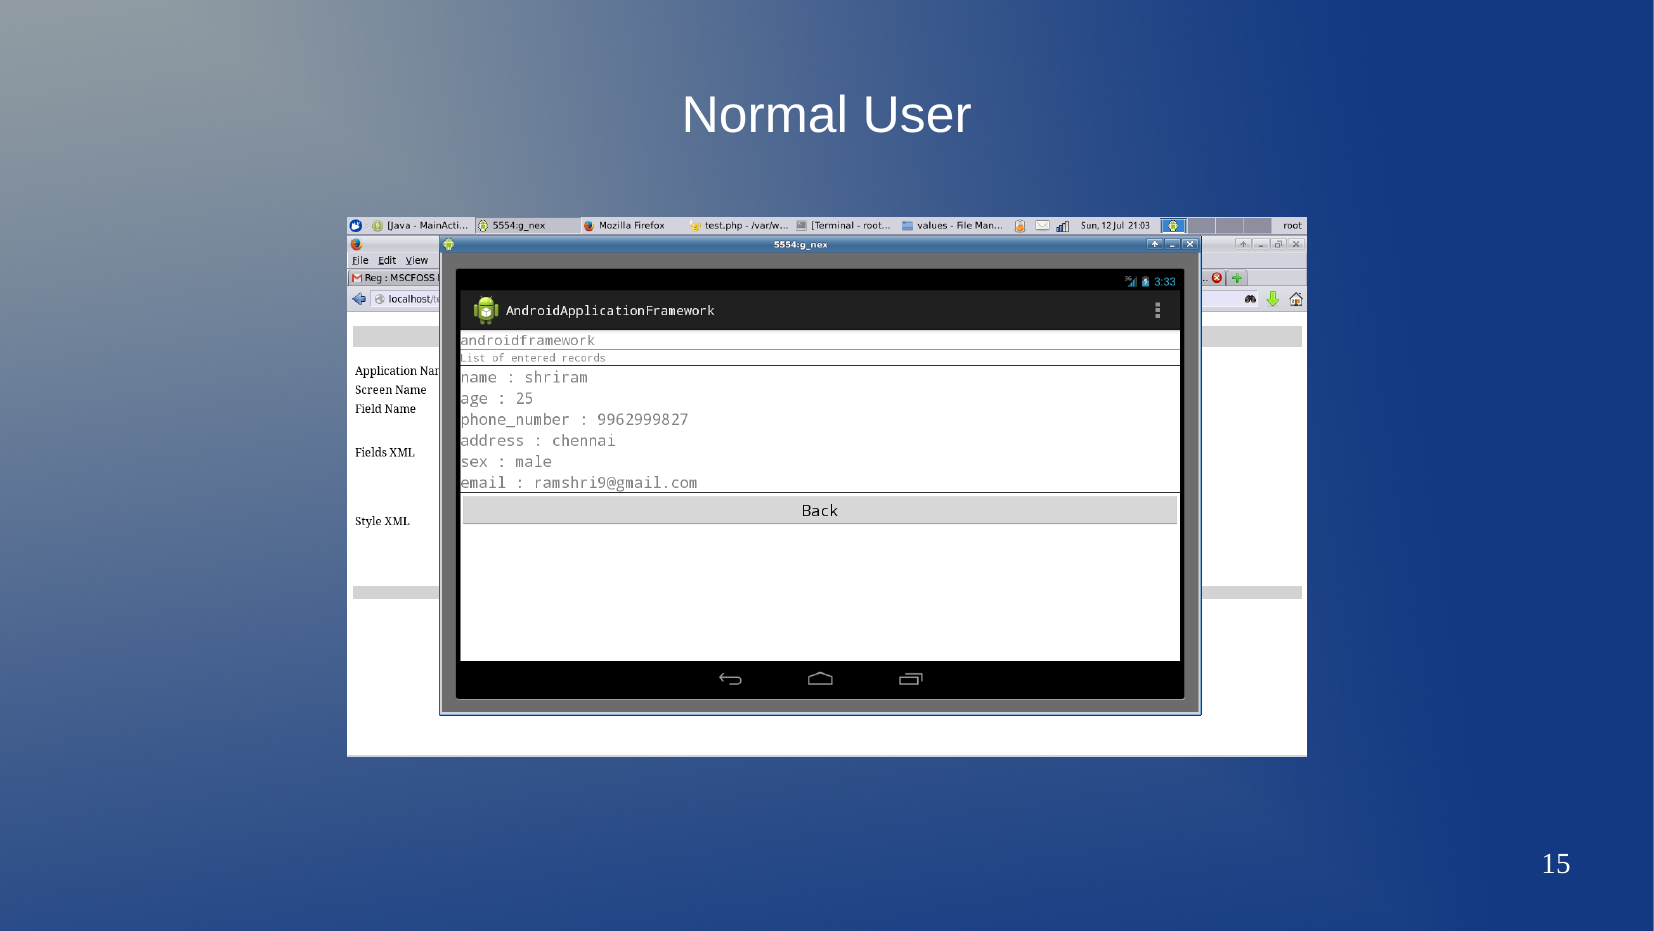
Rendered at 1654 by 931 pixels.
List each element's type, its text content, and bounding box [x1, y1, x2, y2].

picture [0, 0, 1654, 931]
title Normal User [82, 37, 1571, 193]
